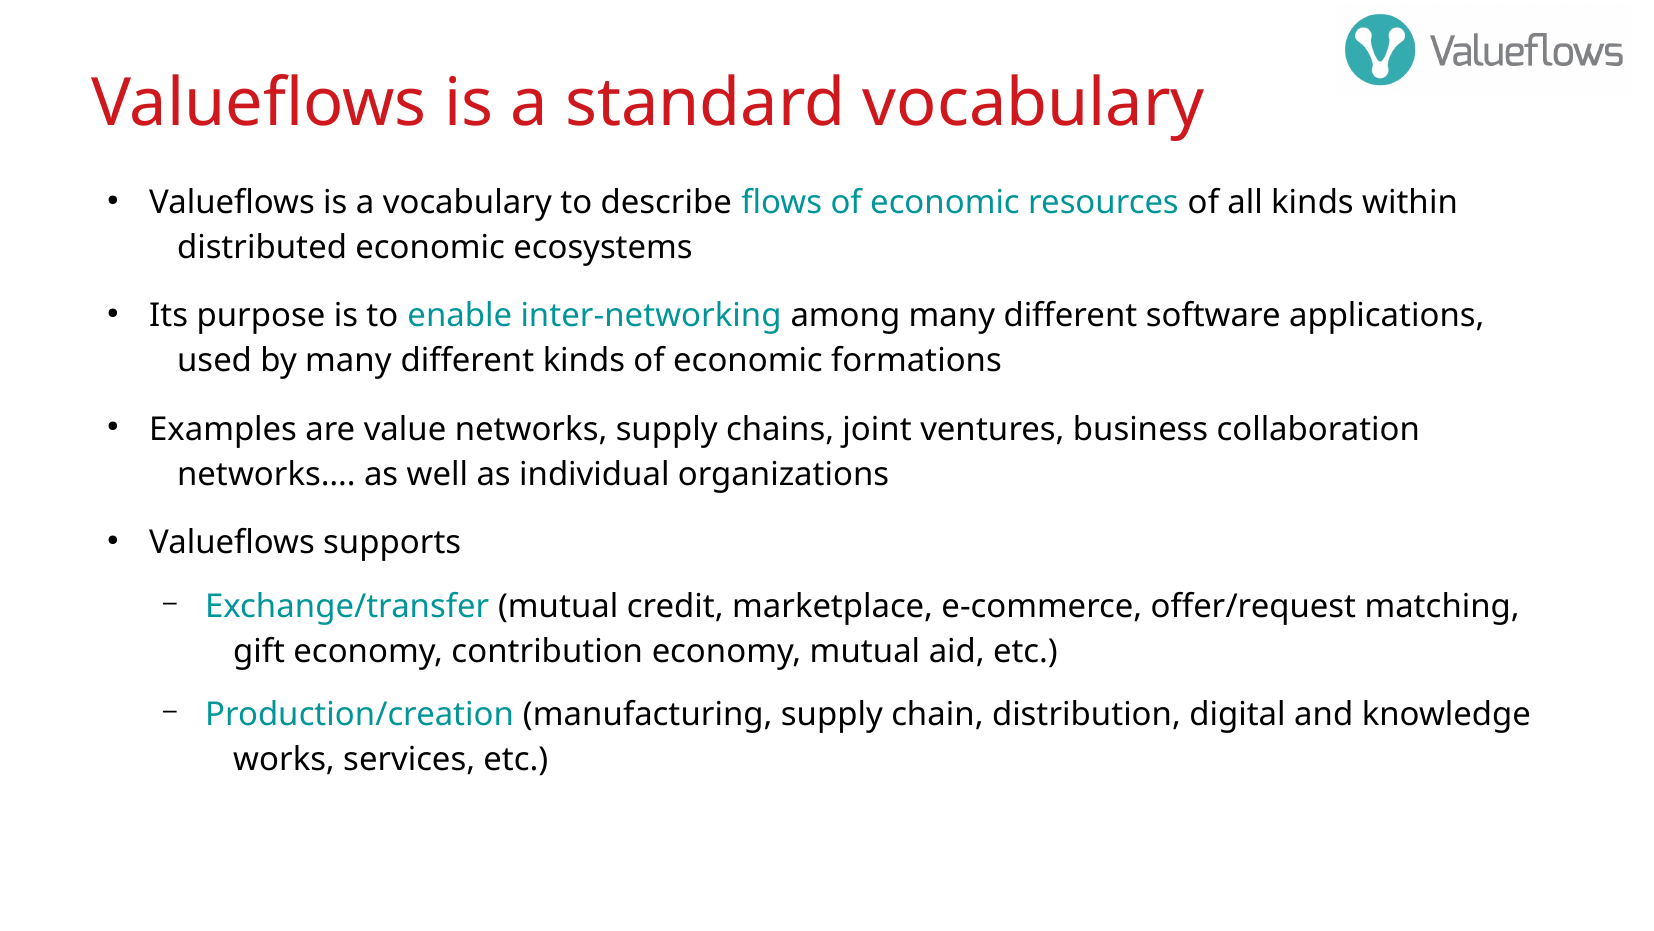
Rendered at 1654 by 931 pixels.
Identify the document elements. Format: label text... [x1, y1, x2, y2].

text_box Valueflows is a standard vocabulary [76, 46, 1441, 295]
picture [1335, 3, 1633, 94]
list Valueflows is a vocabulary to describe flows of economic resources of all kinds within distributed economic ecosystems Its purpose is to enable inter-networking among many different software applications, used by many different kinds of economic formations Examples are value networks, supply chains, joint ventures, business collaboration networks…. as well as individual organizations Valueflows supports Exchange/transfer (mutual credit, marketplace, e-commerce, offer/request matching, gift economy, contribution economy, mutual aid, etc.) Production/creation (manufacturing, supply chain, distribution, digital and knowledge works, services, etc.) [93, 178, 1559, 781]
